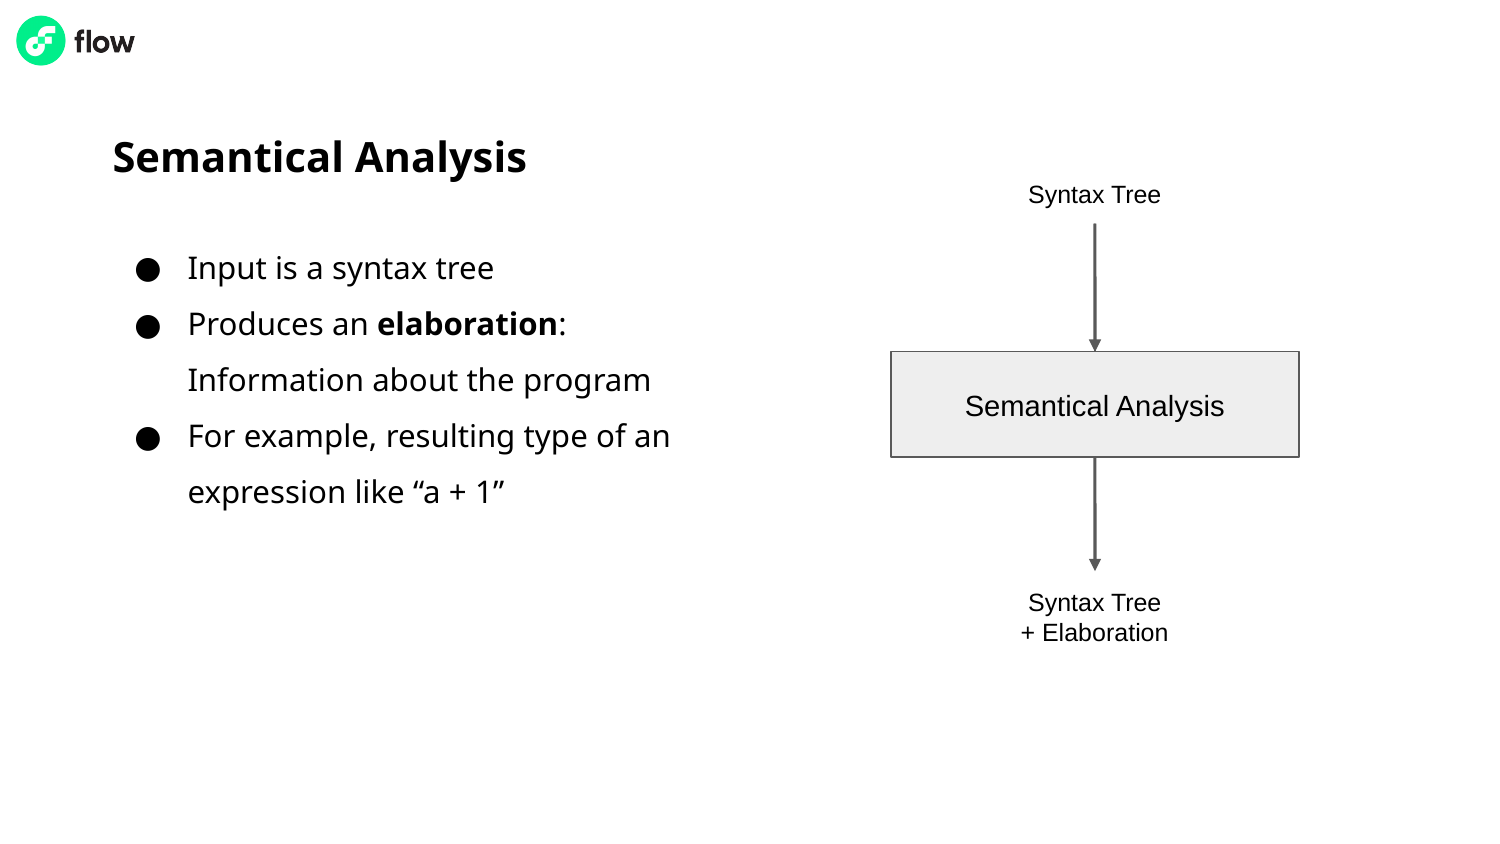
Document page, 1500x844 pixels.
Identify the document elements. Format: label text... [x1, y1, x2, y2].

text_box Semantical Analysis [890, 351, 1299, 457]
text_box Semantical Analysis [97, 115, 820, 197]
picture [14, 14, 137, 67]
text_box Syntax Tree [1004, 163, 1186, 224]
text_box Input is a syntax tree Produces an elaboration: Information about the program For example, resulting type of an expression like “a + 1” [97, 214, 717, 777]
text_box Syntax Tree + Elaboration [1004, 571, 1186, 662]
